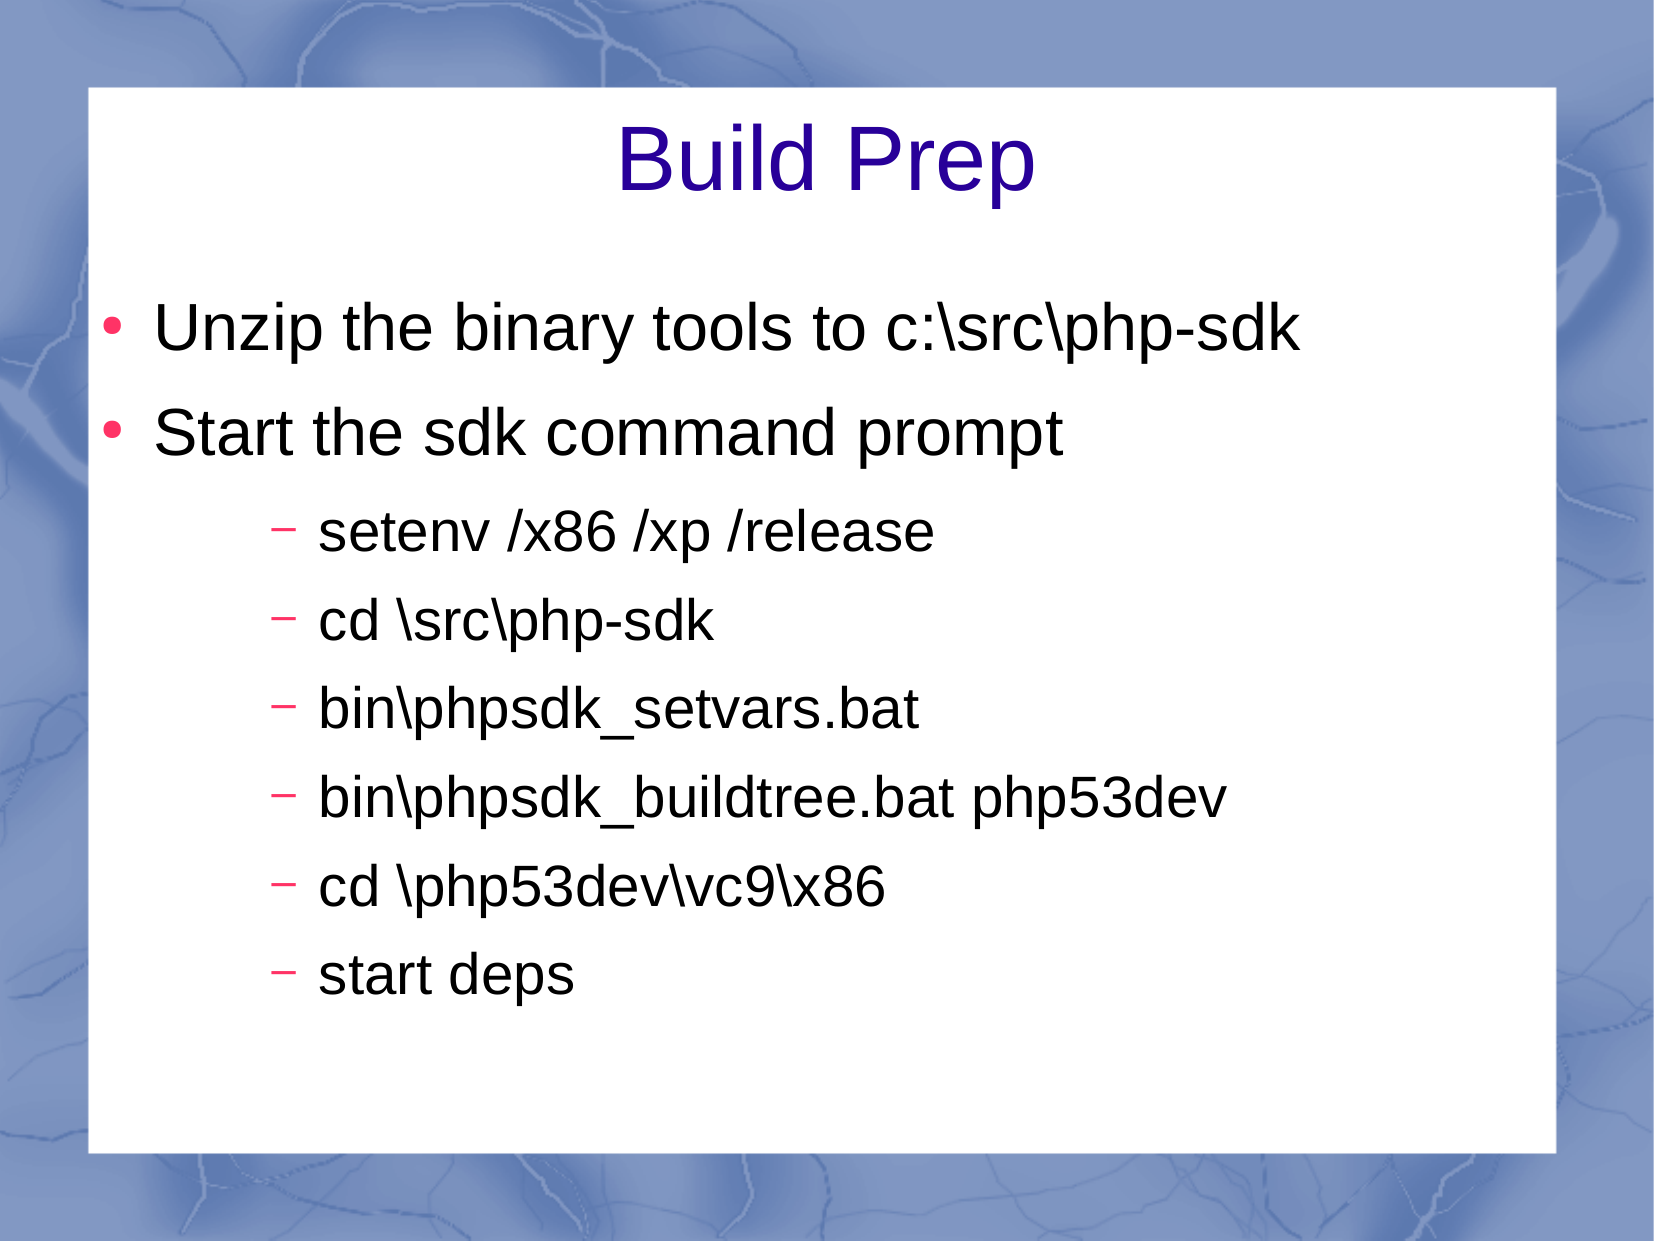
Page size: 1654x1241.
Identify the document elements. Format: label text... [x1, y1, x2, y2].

list Unzip the binary tools to c:\src\php-sdk Start the sdk command prompt setenv /x86 /xp /release cd \src\php-sdk bin\phpsdk_setvars.bat bin\phpsdk_buildtree.bat php53dev cd \php53dev\vc9\x86 start deps [82, 290, 1571, 1094]
title Build Prep [82, 62, 1571, 256]
picture [0, 0, 1654, 1241]
